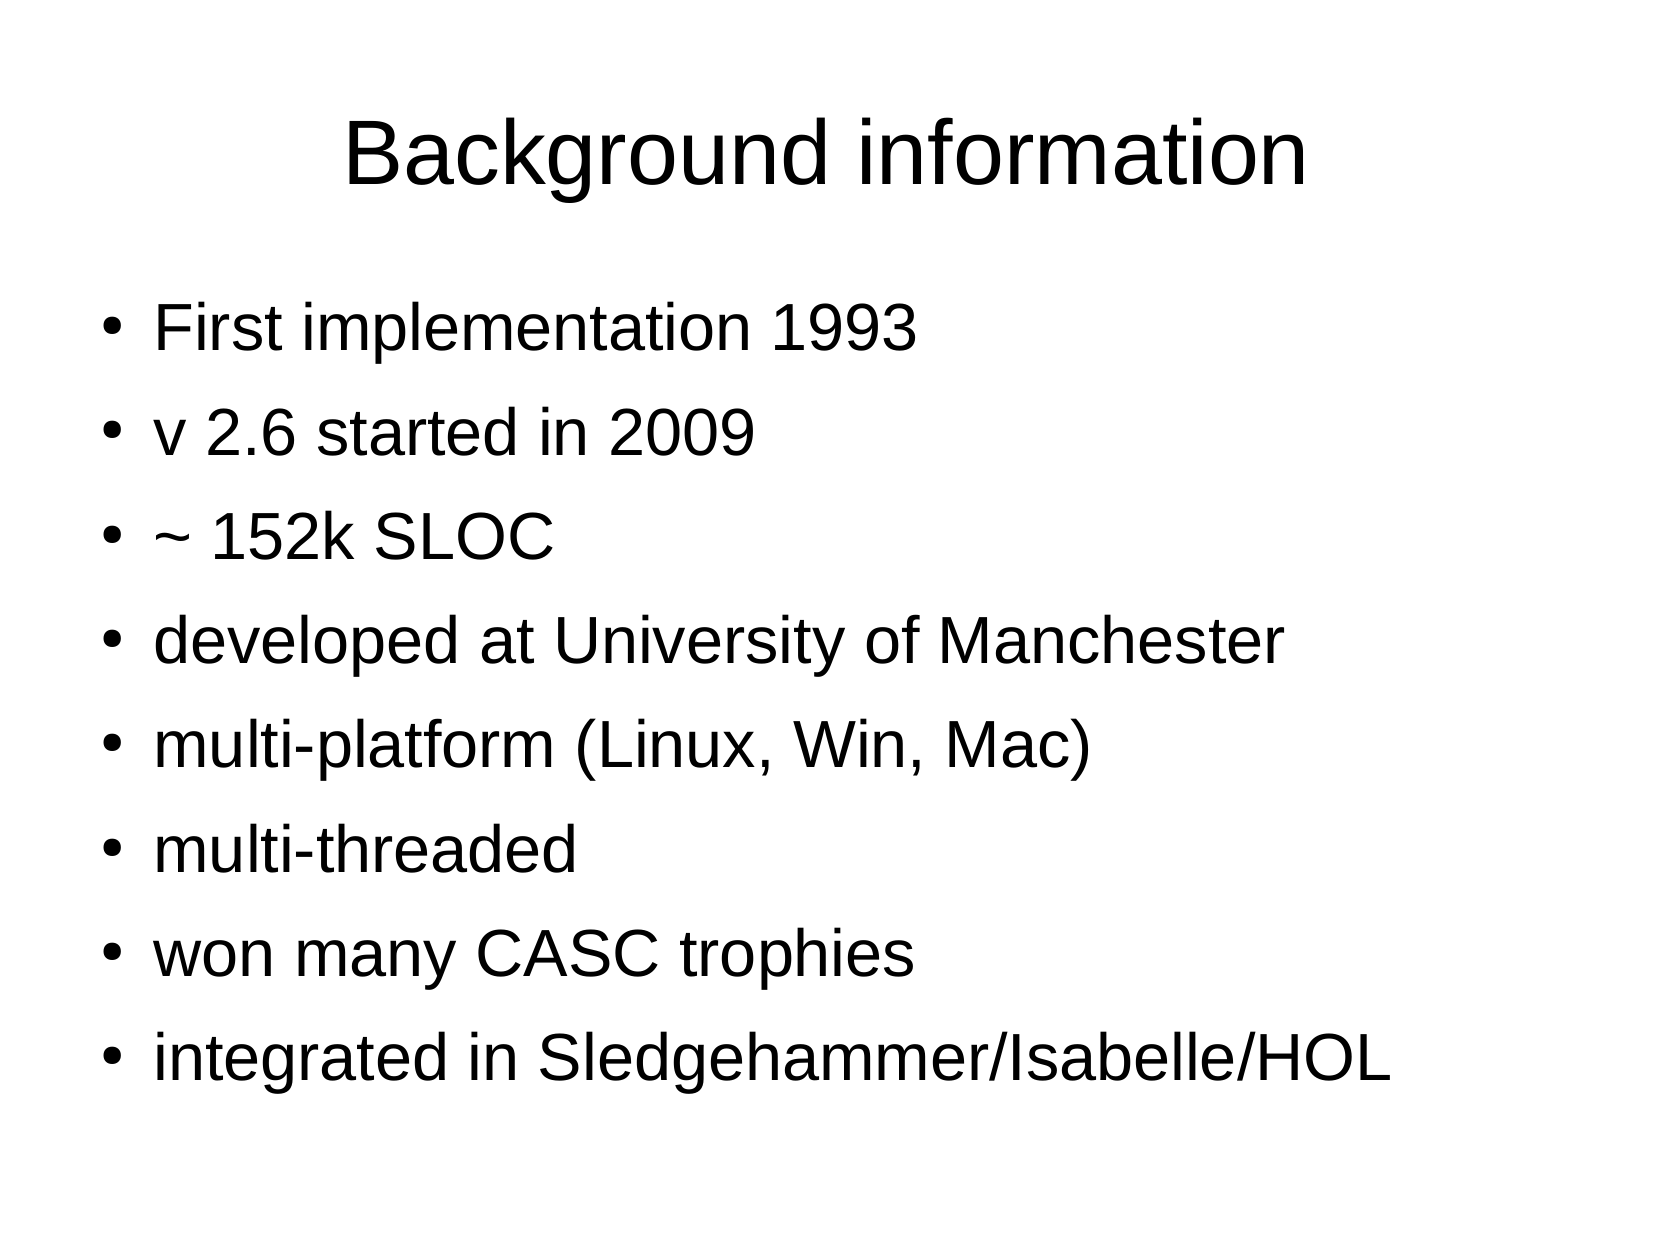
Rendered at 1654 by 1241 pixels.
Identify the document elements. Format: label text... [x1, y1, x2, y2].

list First implementation 1993 v 2.6 started in 2009 ~ 152k SLOC developed at University of Manchester multi-platform (Linux, Win, Mac) multi-threaded won many CASC trophies integrated in Sledgehammer/Isabelle/HOL [82, 290, 1571, 1200]
title Background information [82, 49, 1571, 257]
